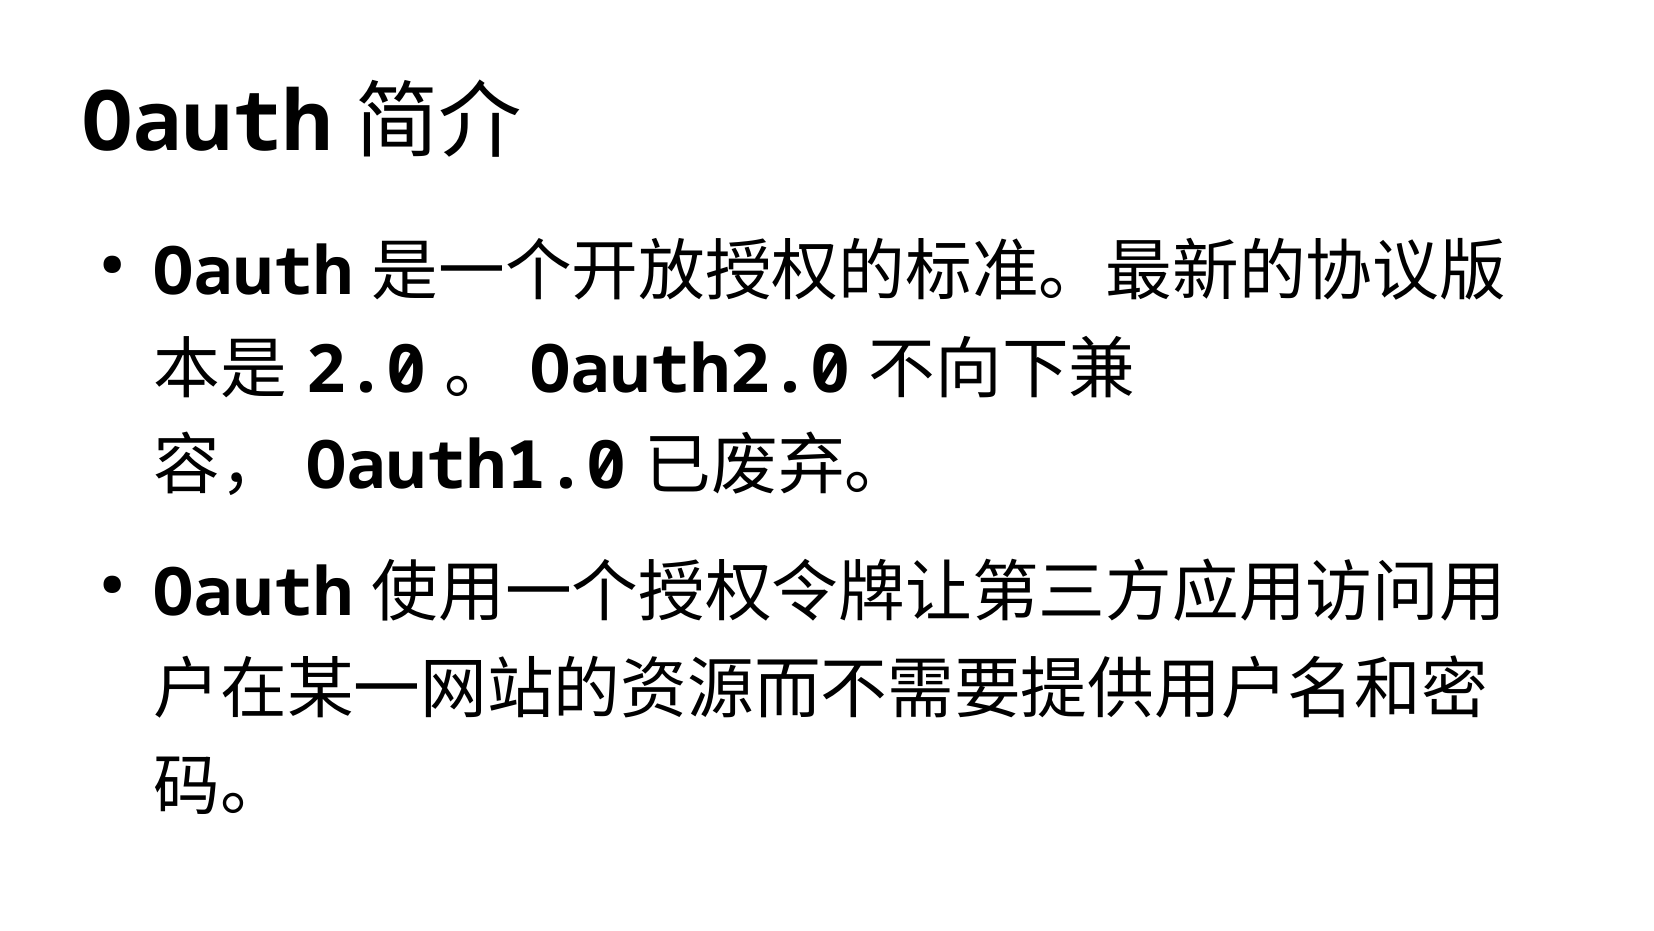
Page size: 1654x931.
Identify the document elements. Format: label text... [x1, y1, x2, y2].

title Oauth简介 [82, 37, 1571, 193]
list Oauth是一个开放授权的标准。最新的协议版本是2.0。Oauth2.0不向下兼容，Oauth1.0已废弃。 Oauth使用一个授权令牌让第三方应用访问用户在某一网站的资源而不需要提供用户名和密码。 [82, 217, 1571, 848]
